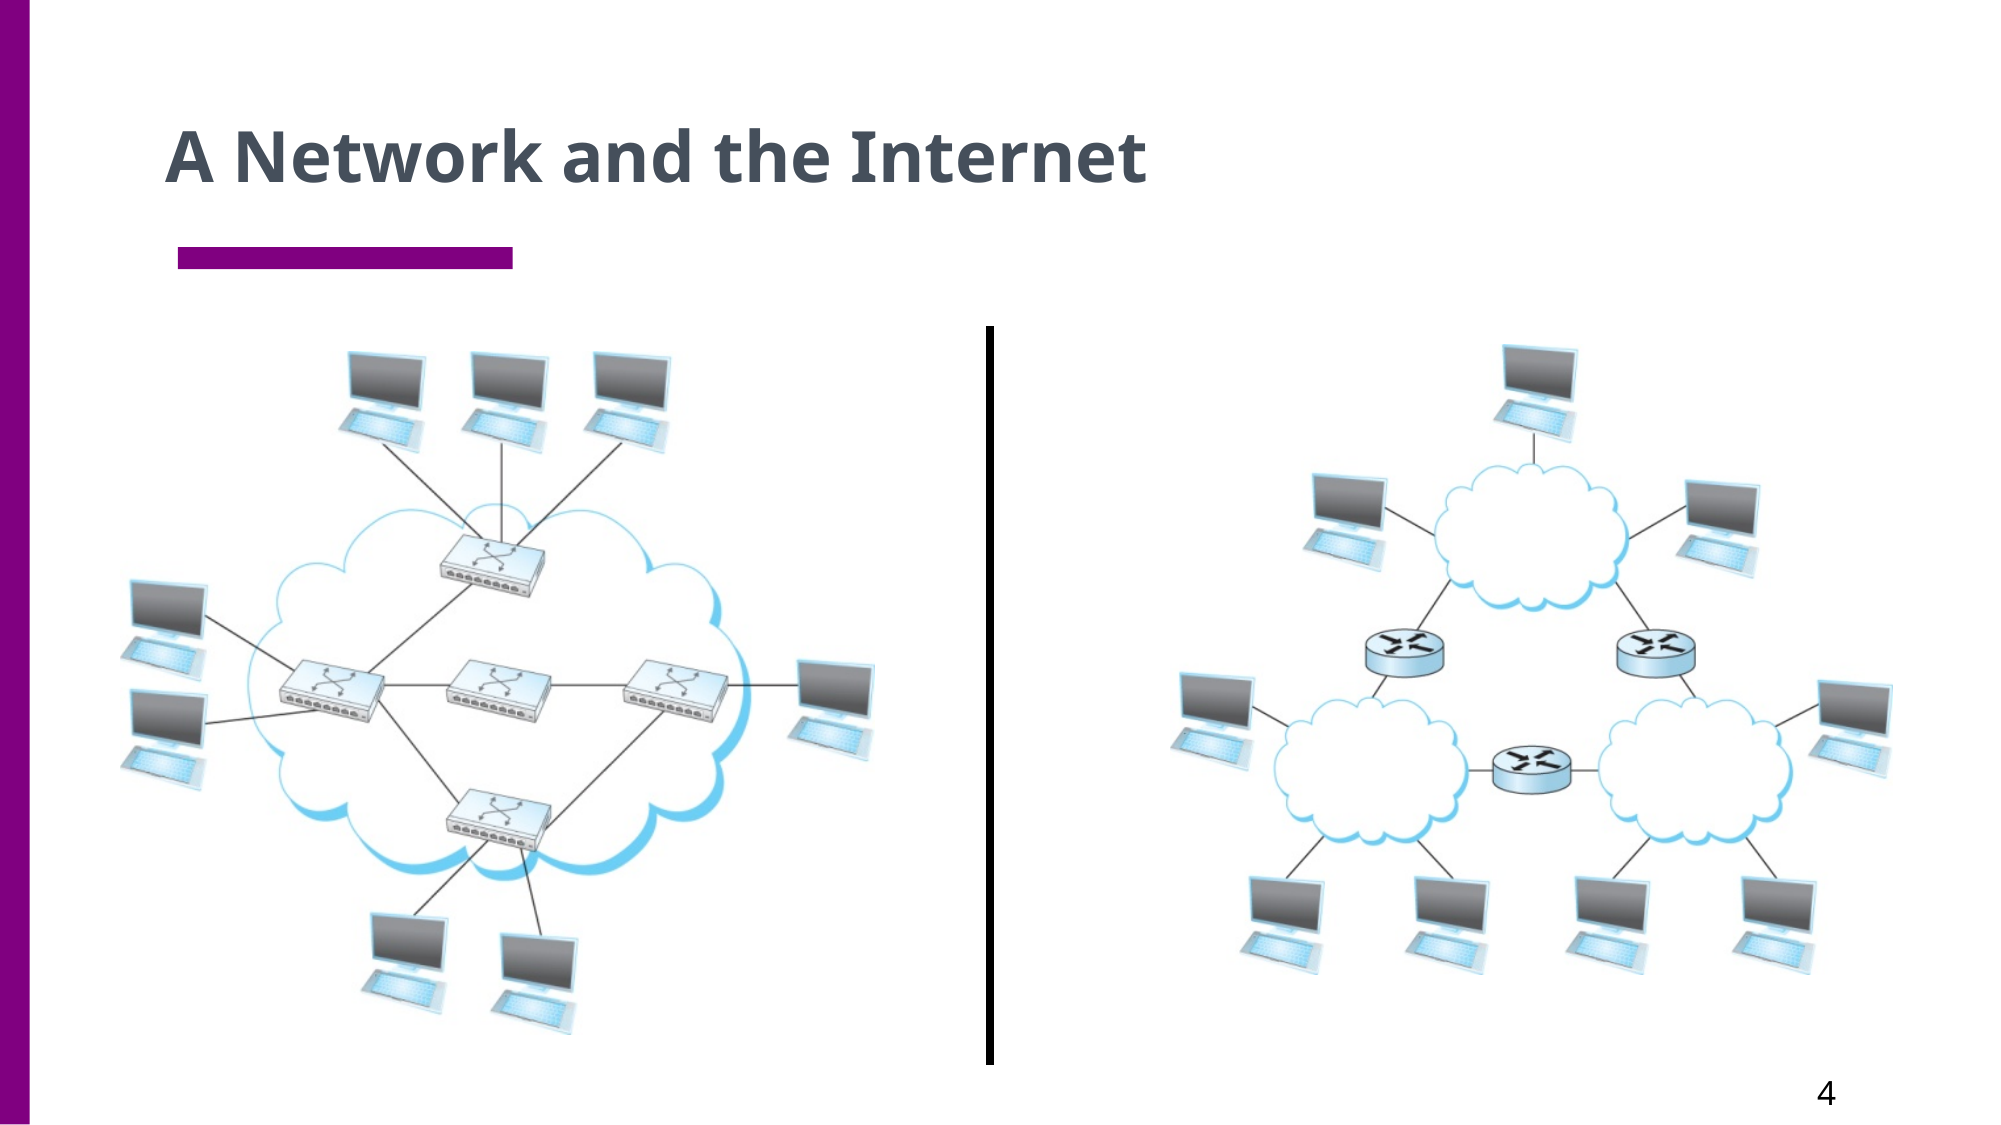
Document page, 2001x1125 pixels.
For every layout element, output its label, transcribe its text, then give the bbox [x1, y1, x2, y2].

picture [1170, 344, 1893, 976]
text_box A Network and the Internet [151, 0, 1849, 212]
picture [120, 351, 875, 1036]
